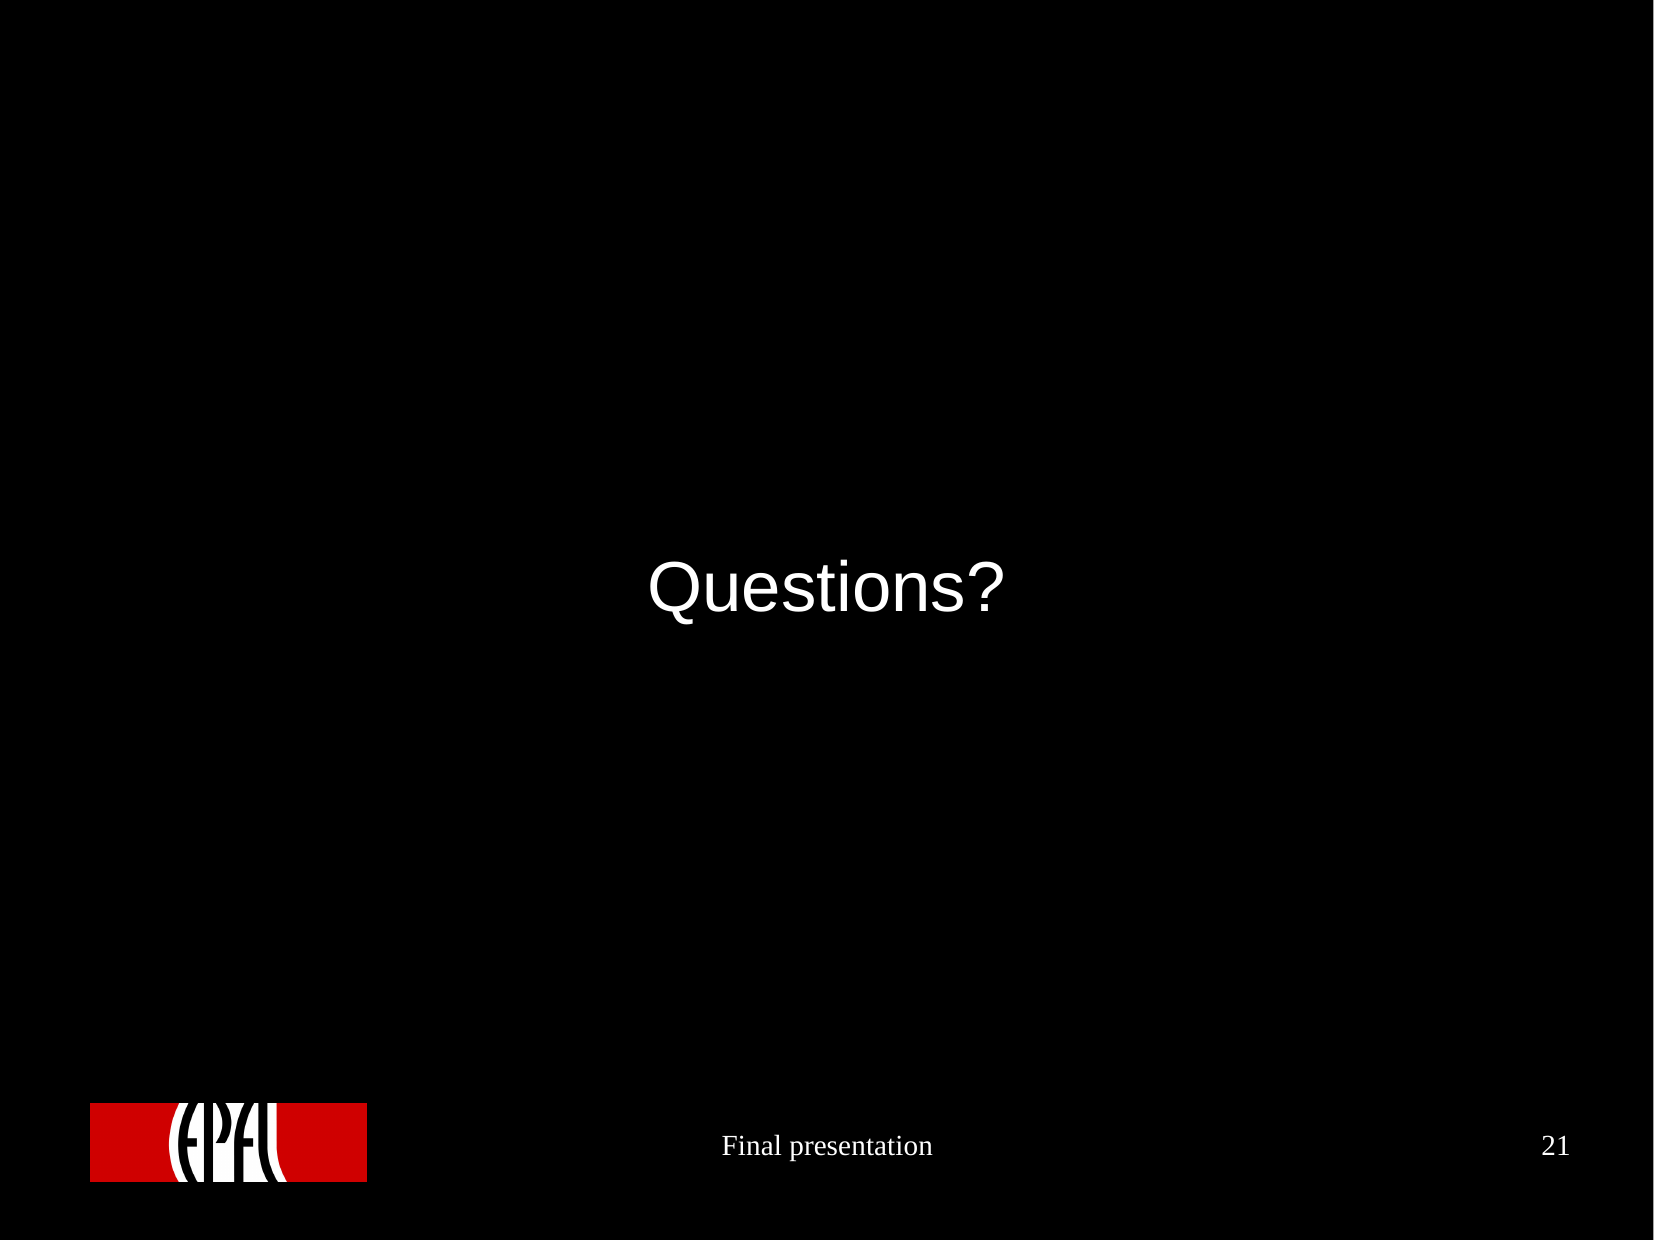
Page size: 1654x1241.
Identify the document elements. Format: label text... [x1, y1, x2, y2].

picture [90, 1103, 367, 1182]
subtitle Questions? [82, 177, 1571, 997]
